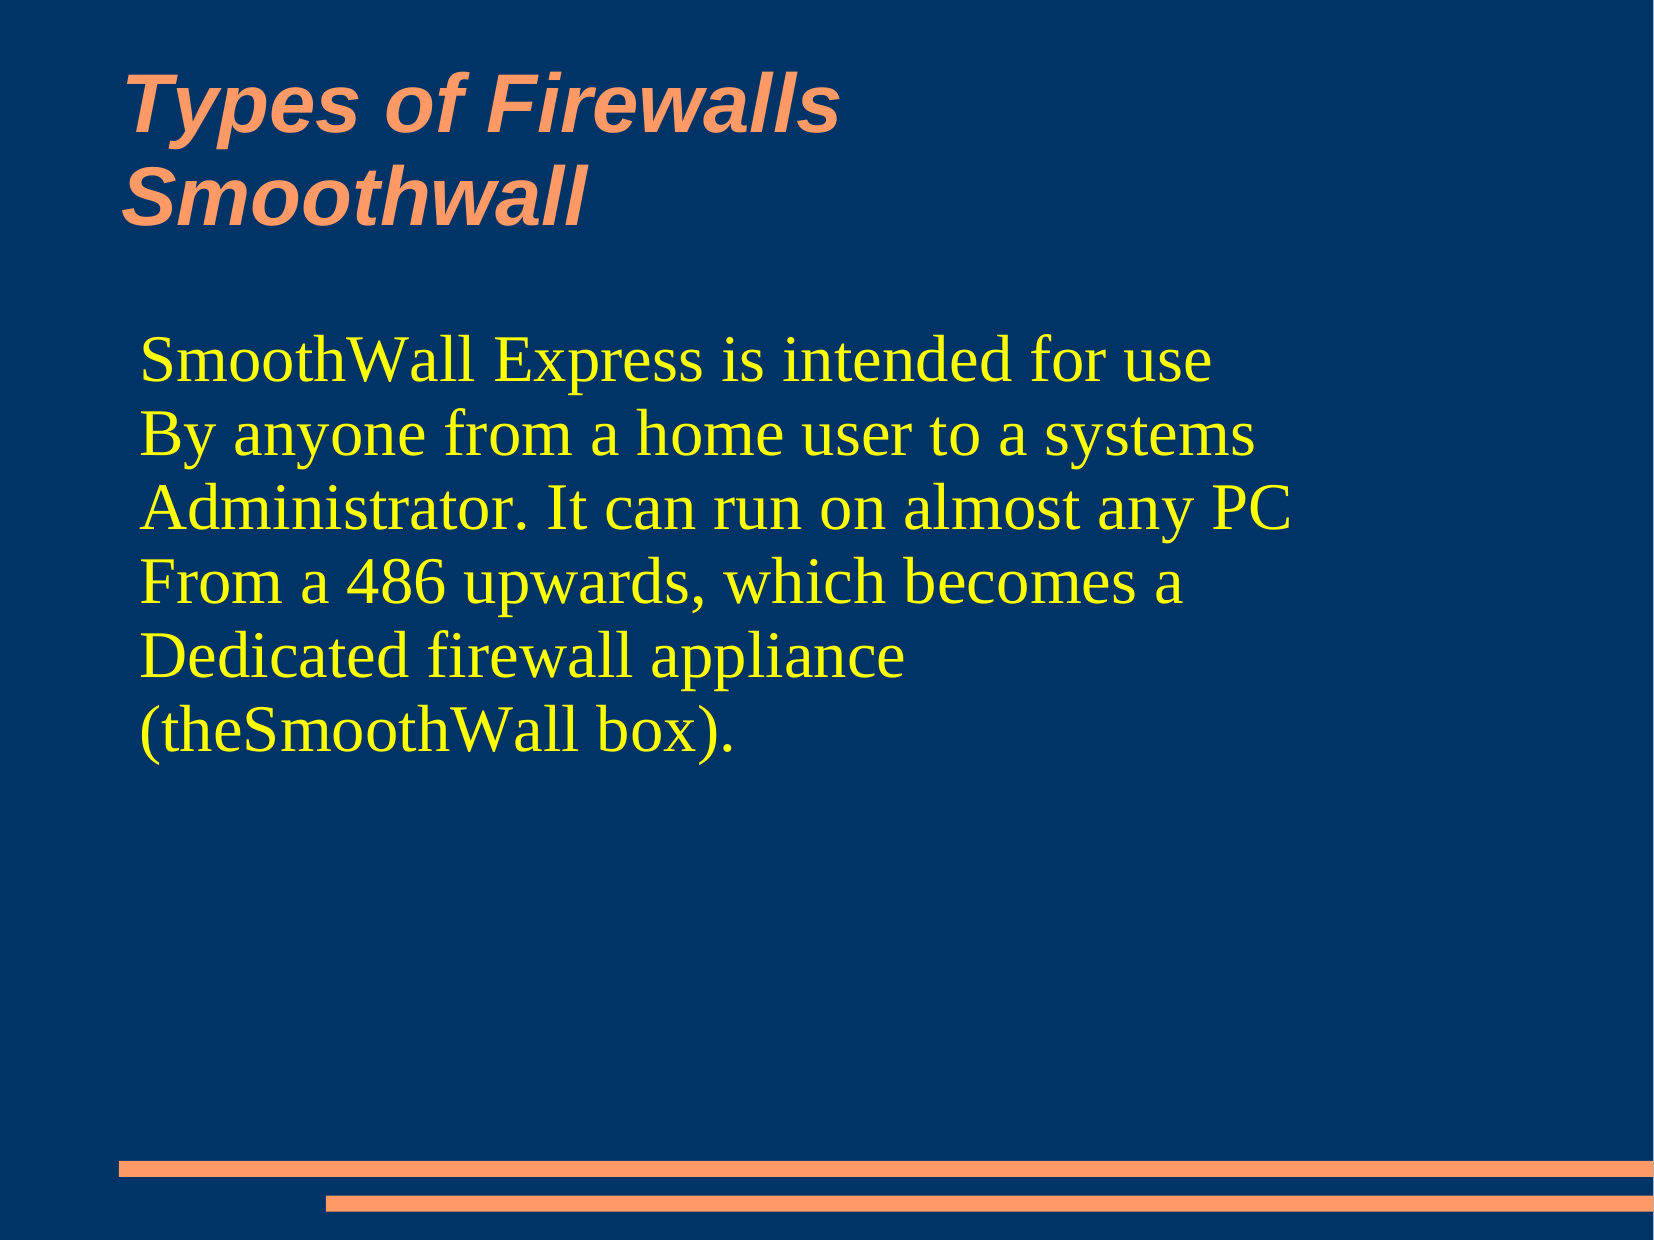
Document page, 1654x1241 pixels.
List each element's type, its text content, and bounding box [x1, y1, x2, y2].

list SmoothWall Express is intended for use By anyone from a home user to a systems Administrator. It can run on almost any PC From a 486 upwards, which becomes a Dedicated firewall appliance (theSmoothWall box). [121, 322, 1561, 1133]
title Types of Firewalls Smoothwall [121, 46, 1534, 254]
